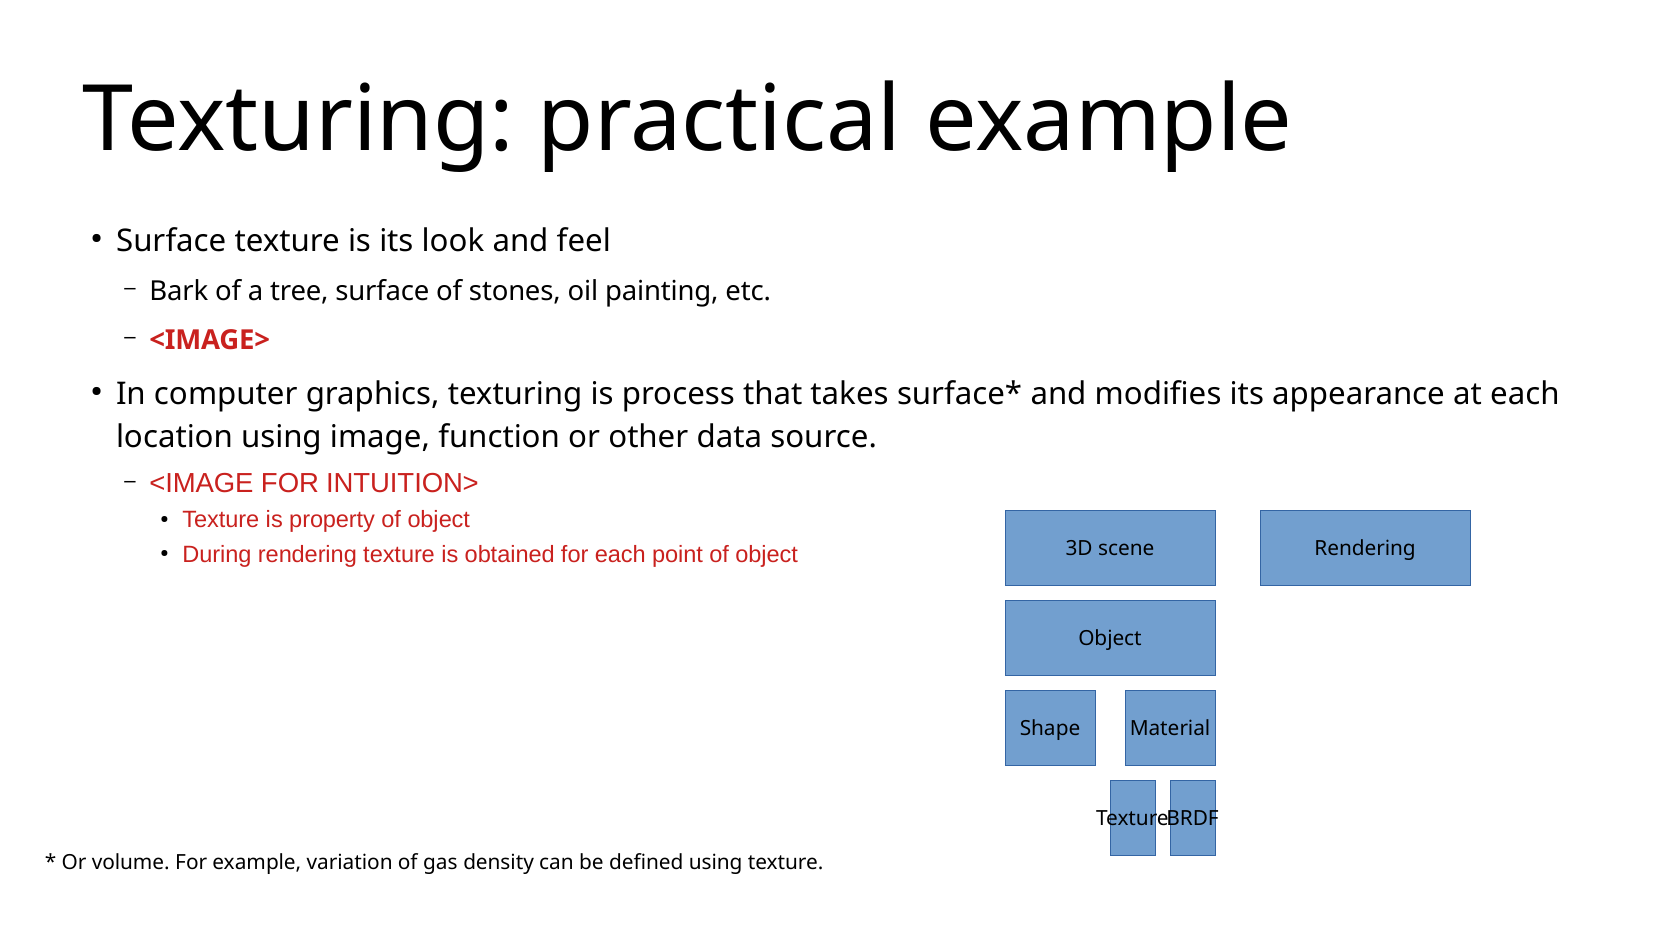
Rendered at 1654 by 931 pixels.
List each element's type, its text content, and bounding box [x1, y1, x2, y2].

text_box 3D scene [1005, 510, 1216, 586]
text_box Shape [1005, 690, 1096, 766]
text_box Material [1125, 690, 1216, 766]
text_box * Or volume. For example, variation of gas density can be defined using texture. [30, 840, 1636, 881]
text_box Texture [1110, 780, 1156, 856]
text_box Object [1005, 600, 1216, 676]
title Texturing: practical example [82, 37, 1571, 193]
text_box Rendering [1260, 510, 1471, 586]
text_box BRDF [1170, 780, 1216, 856]
list Surface texture is its look and feel Bark of a tree, surface of stones, oil painting, etc. <IMAGE> In computer graphics, texturing is process that takes surface* and modifies its appearance at each location using image, function or other data source. <IMAGE FOR INTUITION> Texture is property of object During rendering texture is obtained for each point of object [82, 217, 1571, 571]
